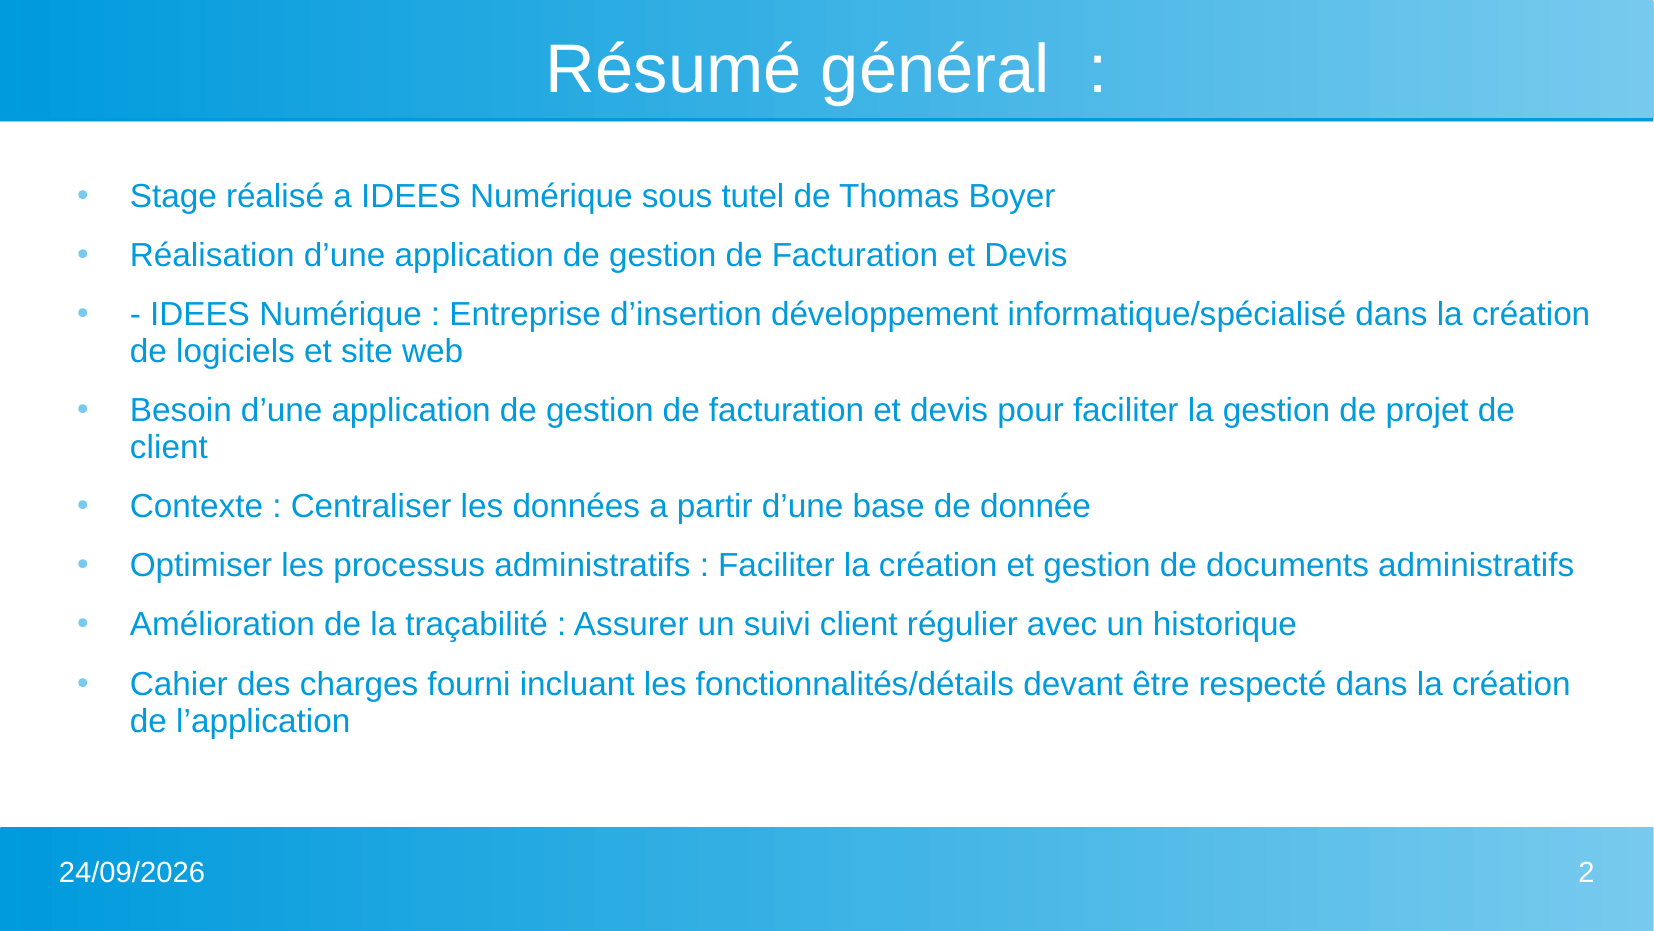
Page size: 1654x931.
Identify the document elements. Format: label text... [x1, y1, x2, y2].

list Stage réalisé a IDEES Numérique sous tutel de Thomas Boyer Réalisation d’une application de gestion de Facturation et Devis - IDEES Numérique : Entreprise d’insertion développement informatique/spécialisé dans la création de logiciels et site web Besoin d’une application de gestion de facturation et devis pour faciliter la gestion de projet de client Contexte : Centraliser les données a partir d’une base de donnée Optimiser les processus administratifs : Faciliter la création et gestion de documents administratifs Amélioration de la traçabilité : Assurer un suivi client régulier avec un historique Cahier des charges fourni incluant les fonctionnalités/détails devant être respecté dans la création de l’application [59, 177, 1595, 768]
title Résumé général : [59, 29, 1595, 108]
